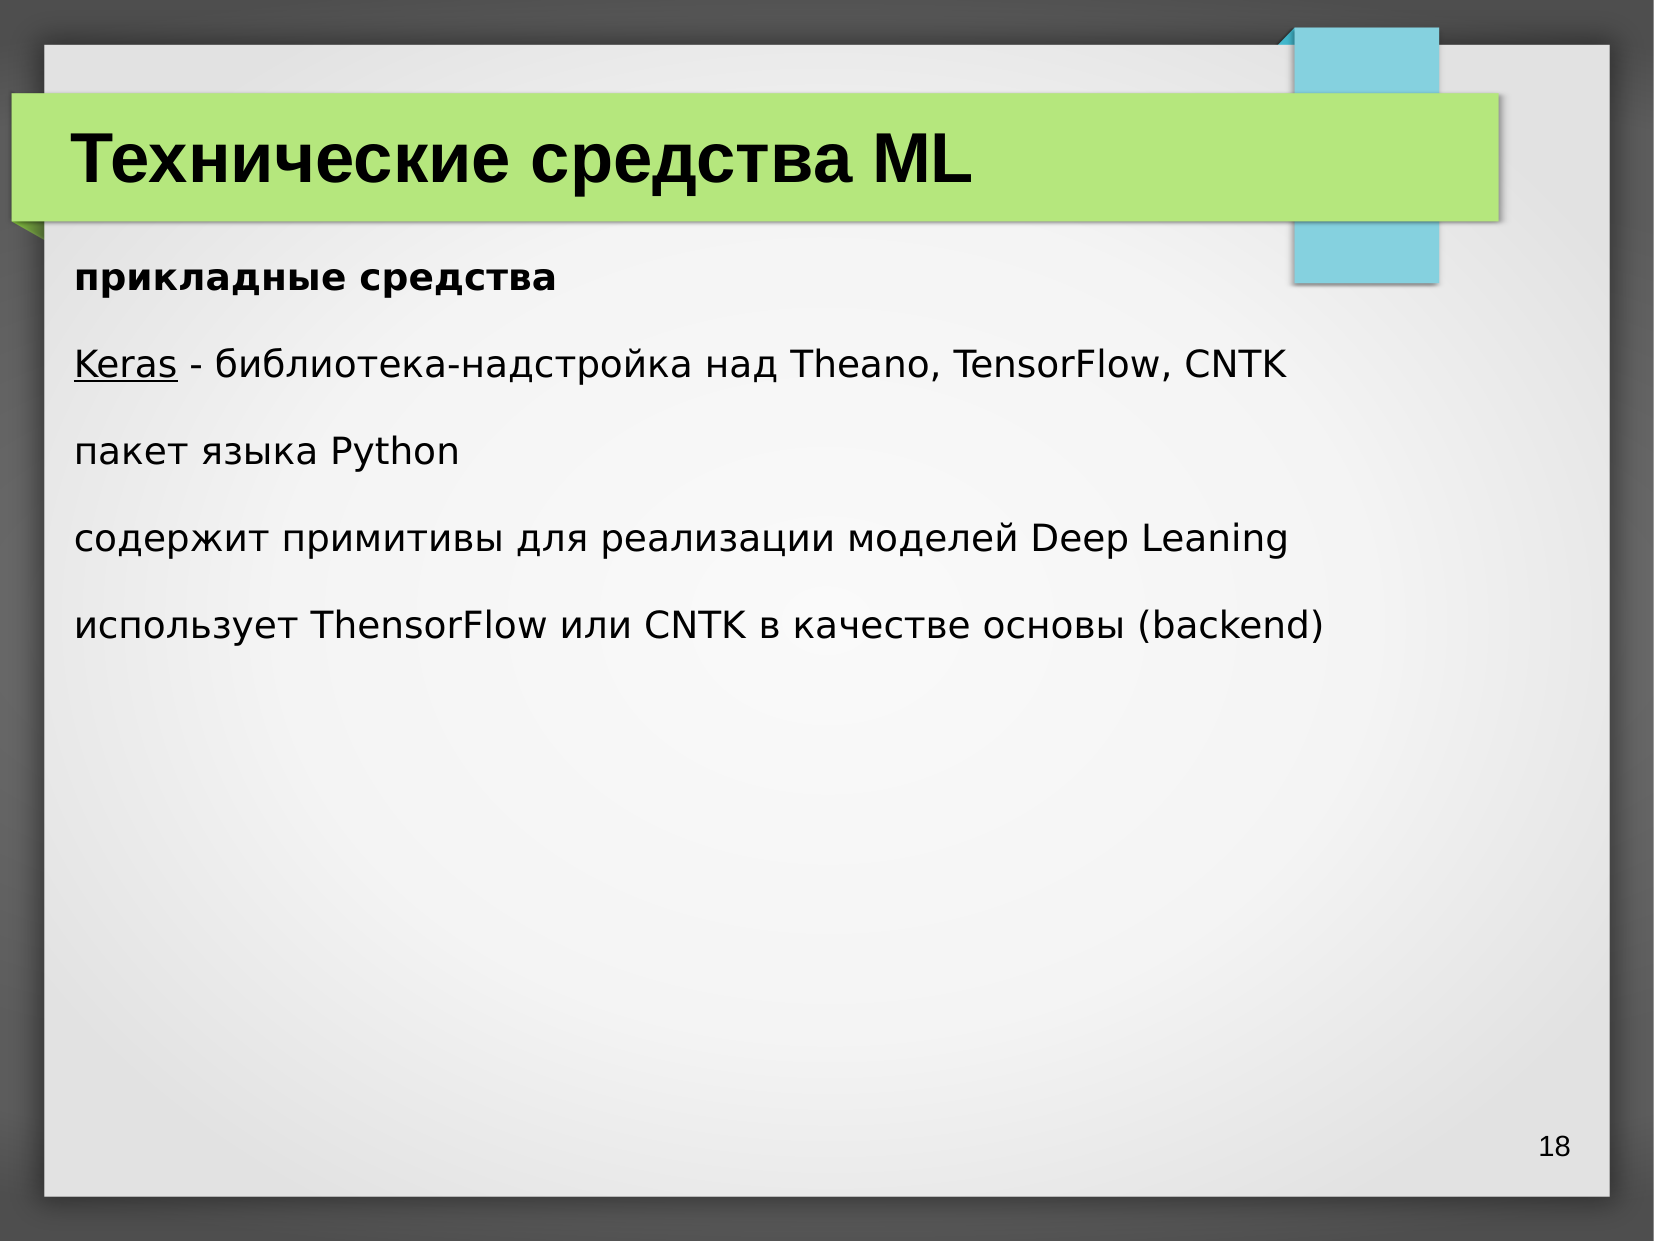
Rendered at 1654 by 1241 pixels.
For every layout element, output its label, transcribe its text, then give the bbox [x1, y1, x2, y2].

title Технические средства ML [70, 118, 1205, 199]
picture [0, 0, 1654, 1241]
text_box прикладные средства Keras - библиотека-надстройка над Theano, TensorFlow, CNTK пакет языка Python содержит примитивы для реализации моделей Deep Leaning использует ThensorFlow или CNTK в качестве основы (backend) [59, 248, 1571, 699]
